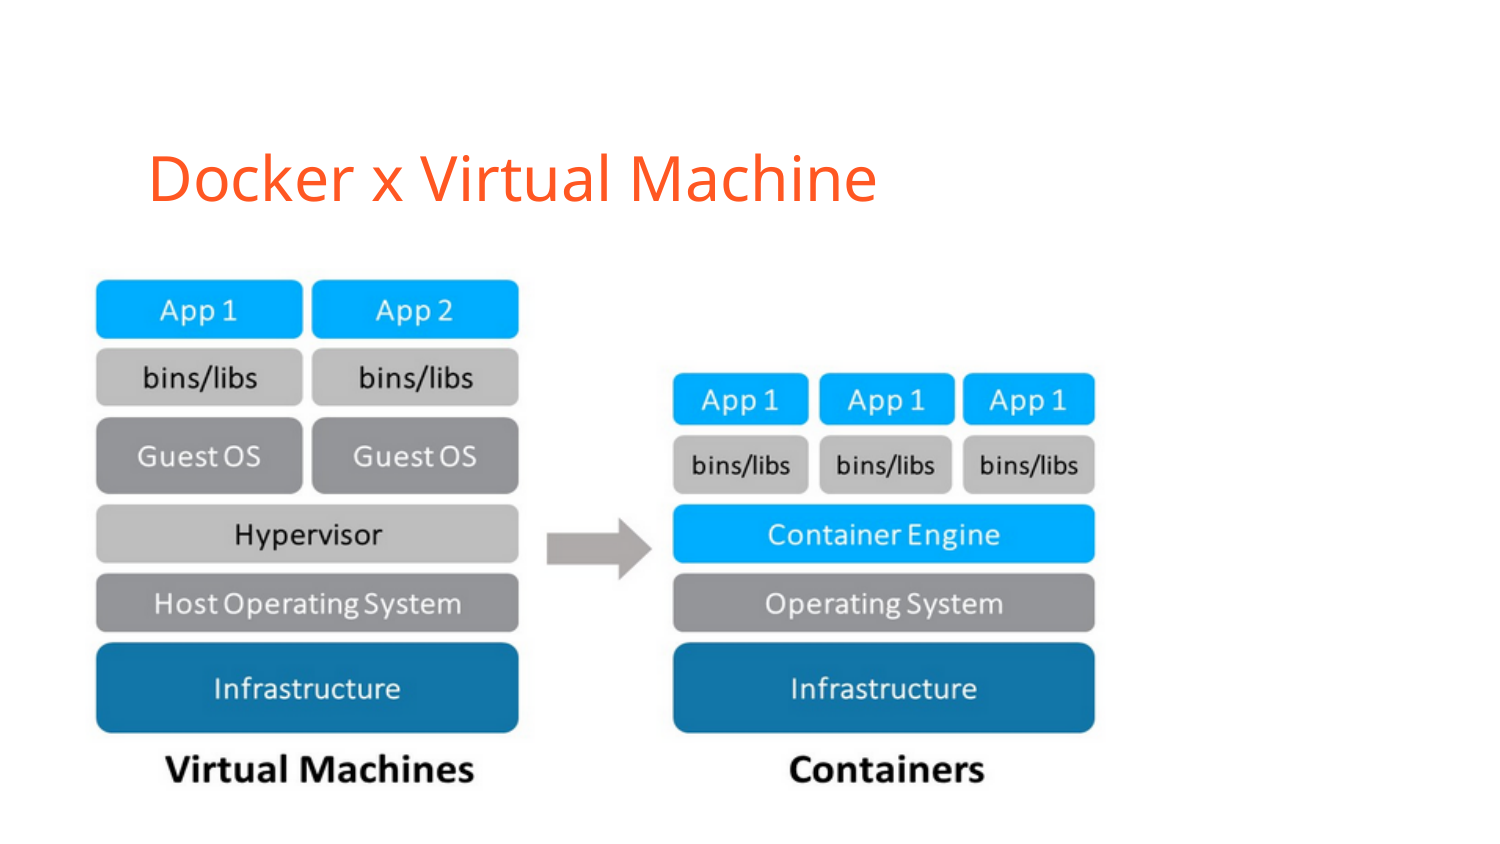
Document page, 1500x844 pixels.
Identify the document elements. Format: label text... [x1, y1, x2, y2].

title Docker x Virtual Machine [132, 124, 1394, 213]
picture [81, 268, 1134, 808]
